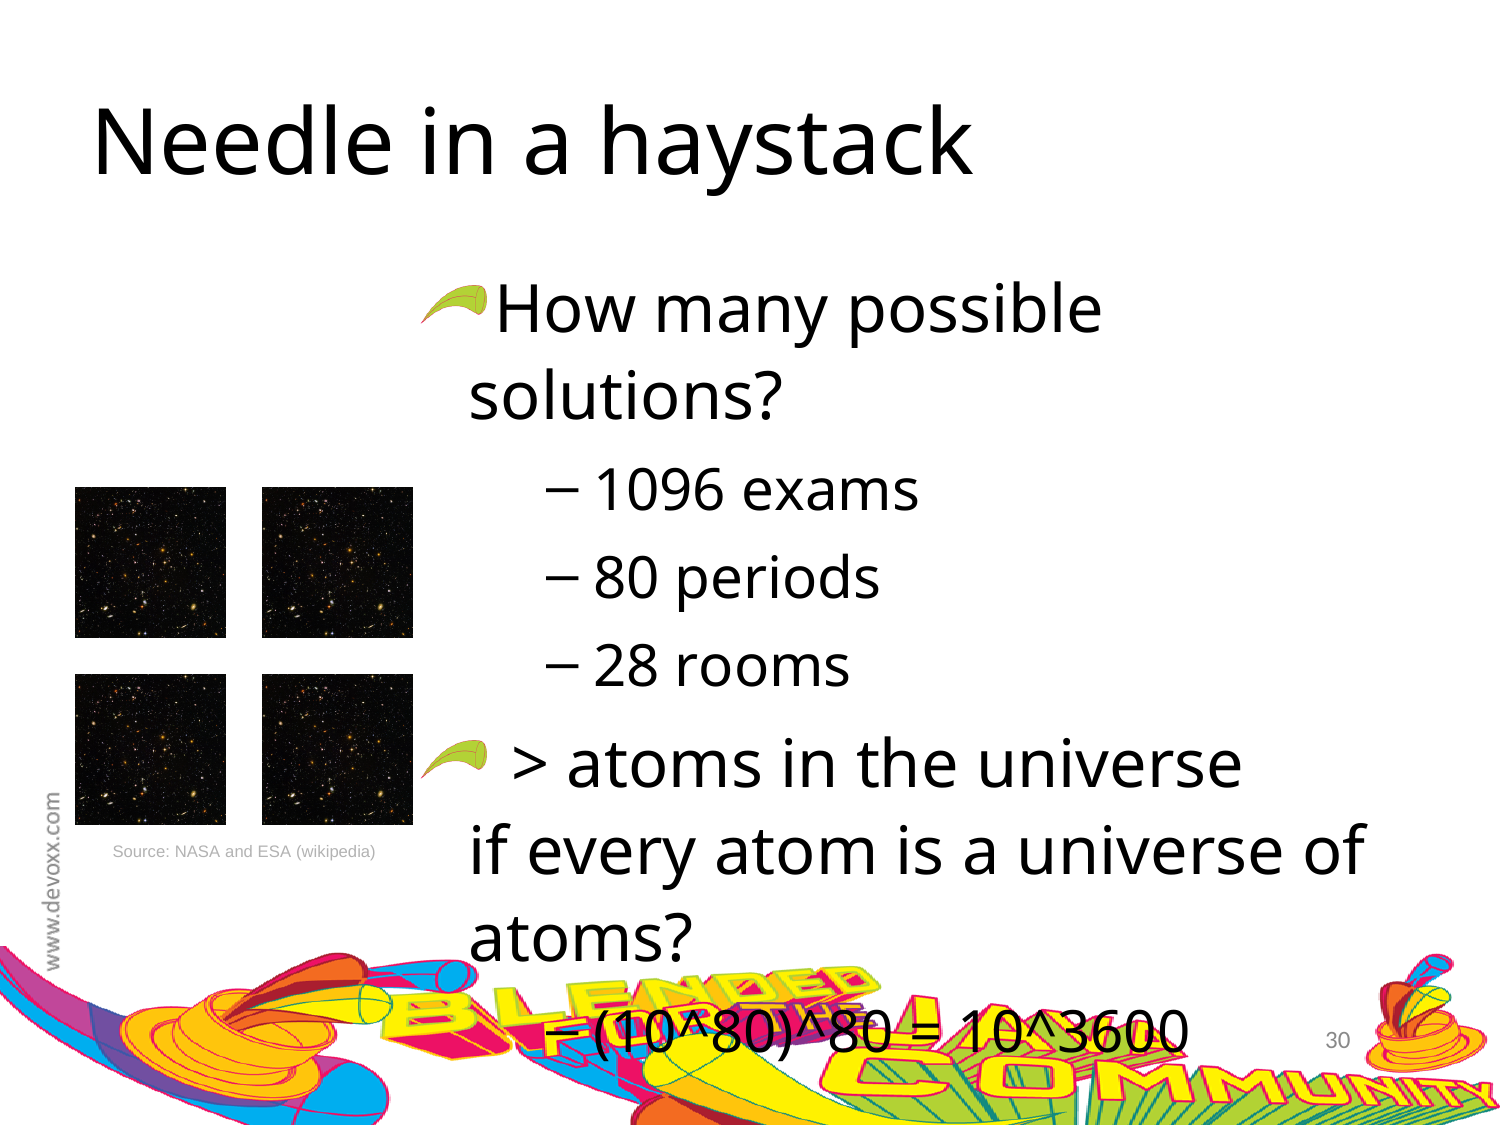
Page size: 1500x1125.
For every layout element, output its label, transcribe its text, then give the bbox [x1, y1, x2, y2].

text_box Source: NASA and ESA (wikipedia) [112, 843, 377, 863]
picture [262, 674, 413, 826]
list How many possible solutions? 1096 exams 80 periods 28 rooms > atoms in the universe if every atom is a universe of atoms? (10^80)^80 = 10^3600 [412, 262, 1426, 956]
picture [262, 487, 413, 638]
picture [0, 674, 1500, 1125]
picture [75, 487, 226, 638]
title Needle in a haystack [75, 37, 1426, 241]
